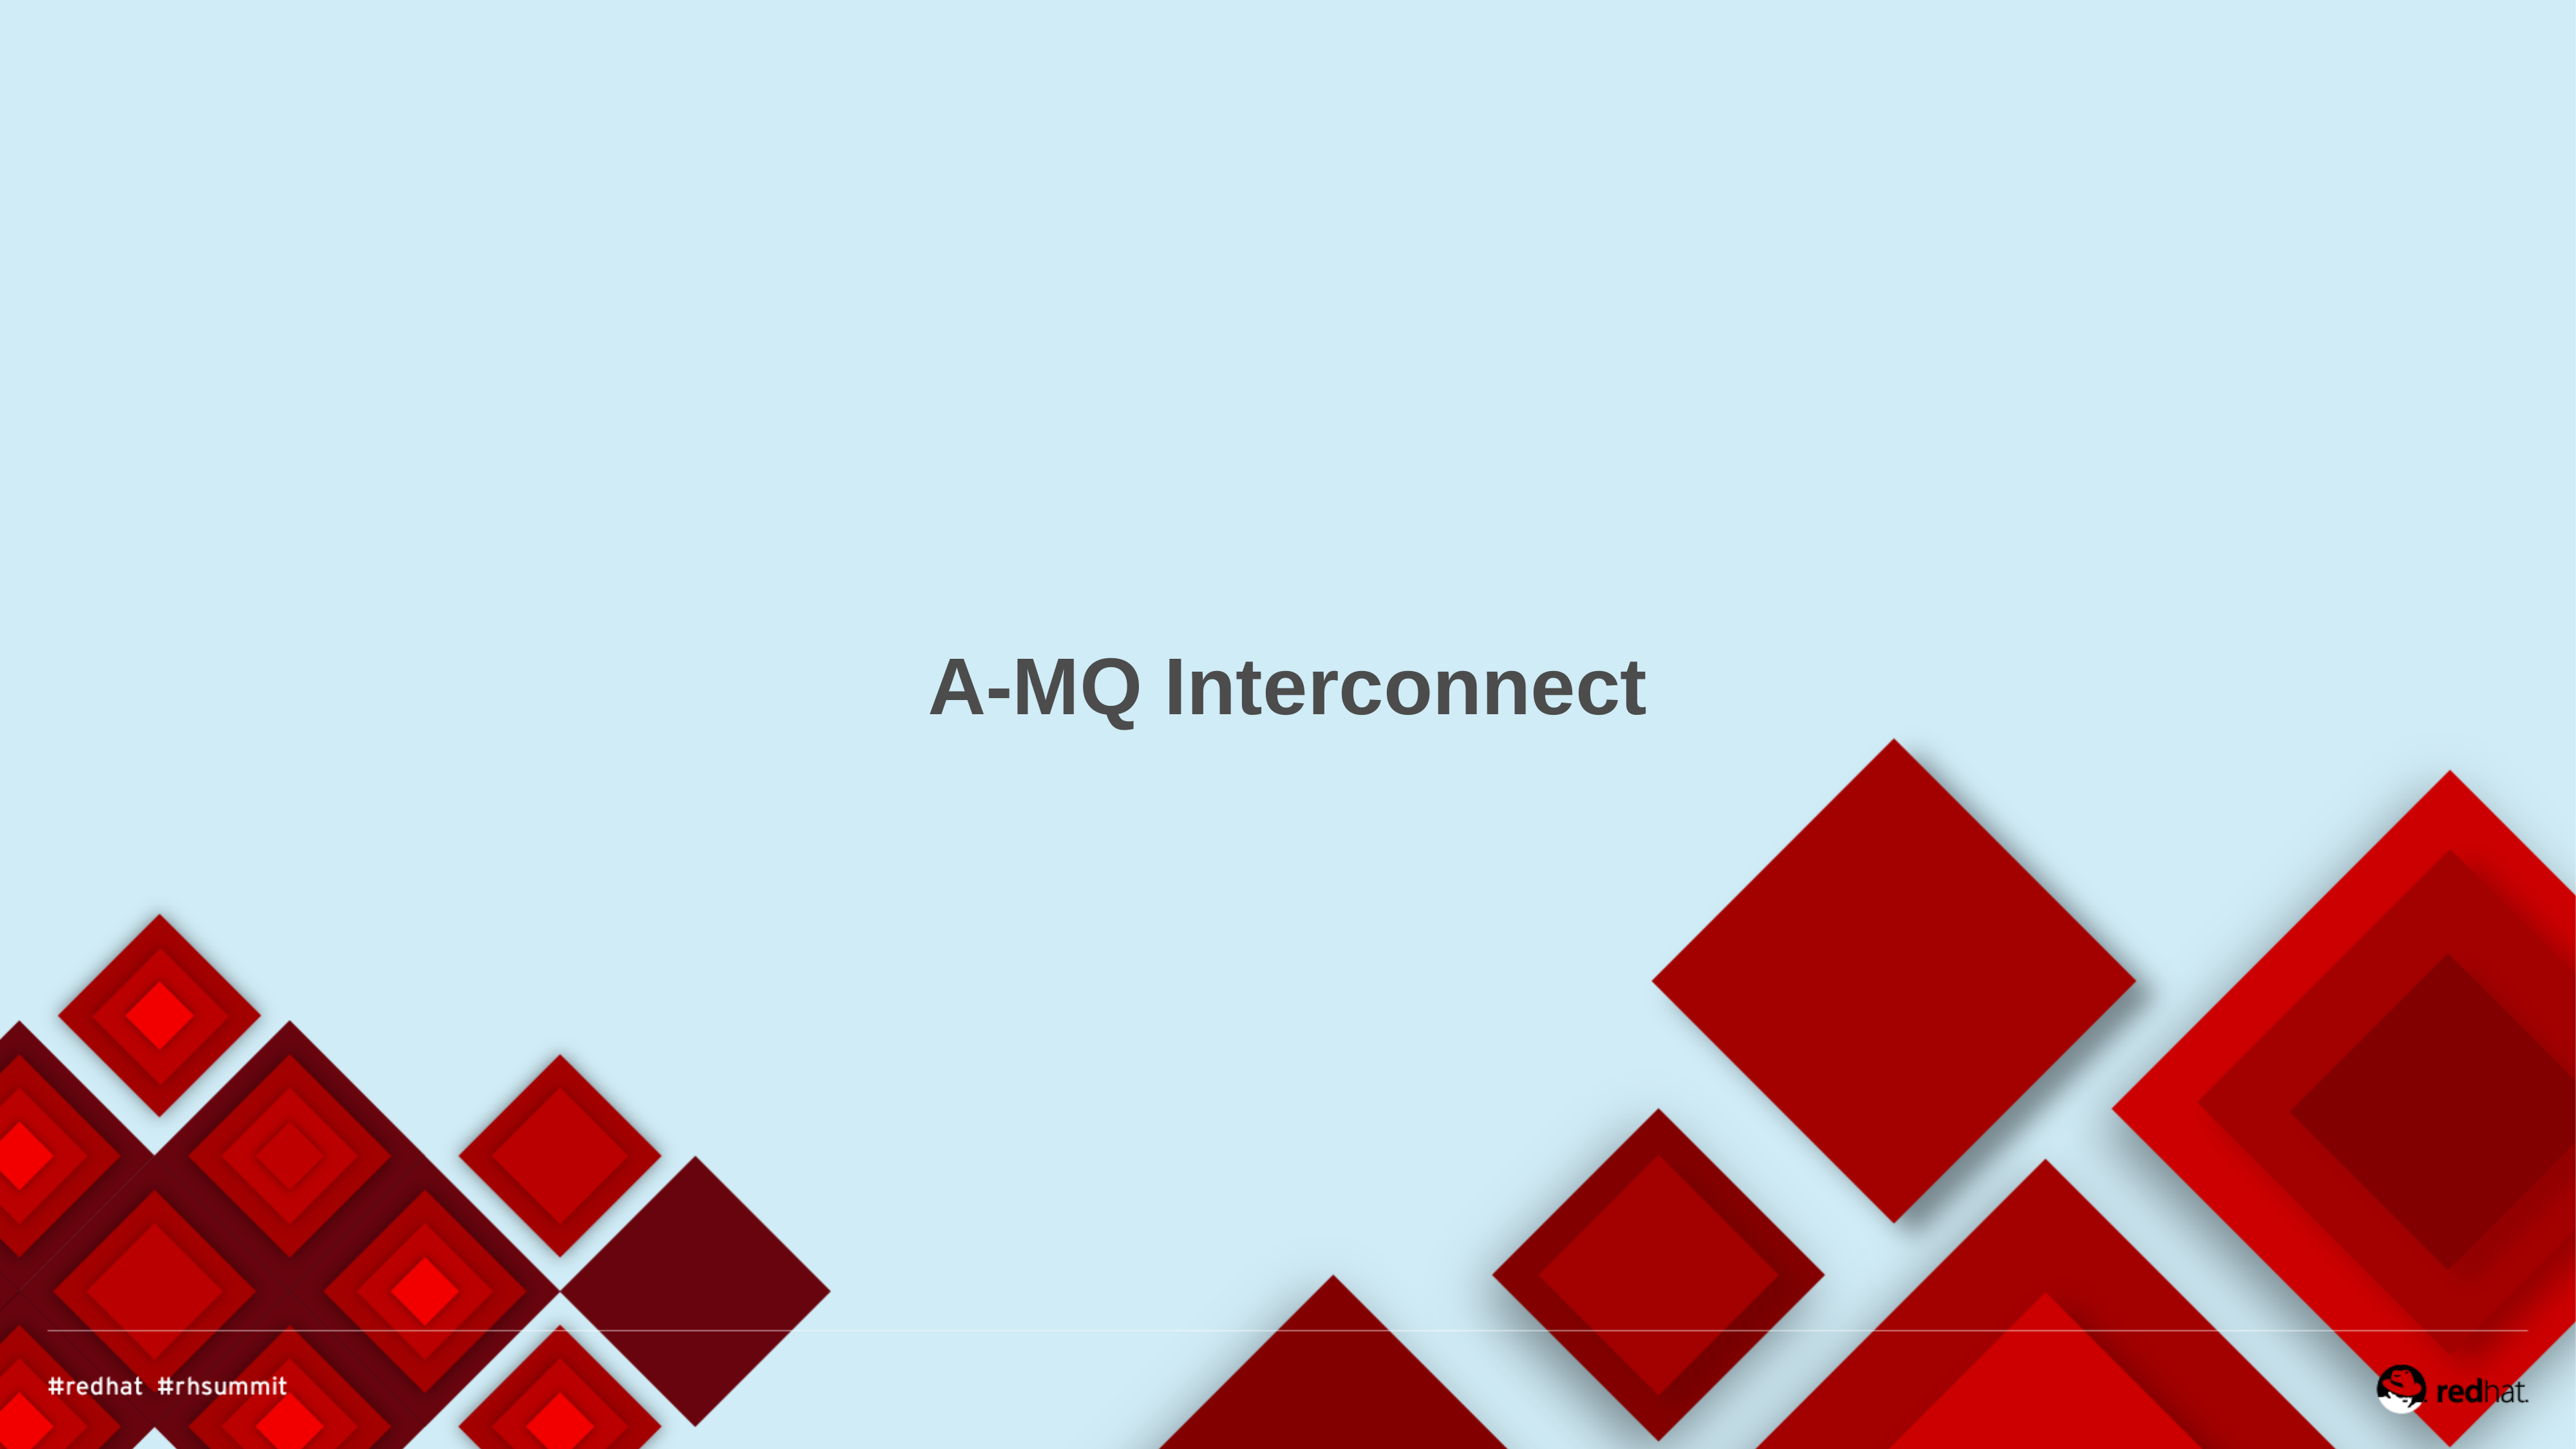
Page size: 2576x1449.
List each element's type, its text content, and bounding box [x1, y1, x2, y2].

picture [0, 0, 2576, 1449]
text_box A-MQ Interconnect [235, 636, 2341, 737]
